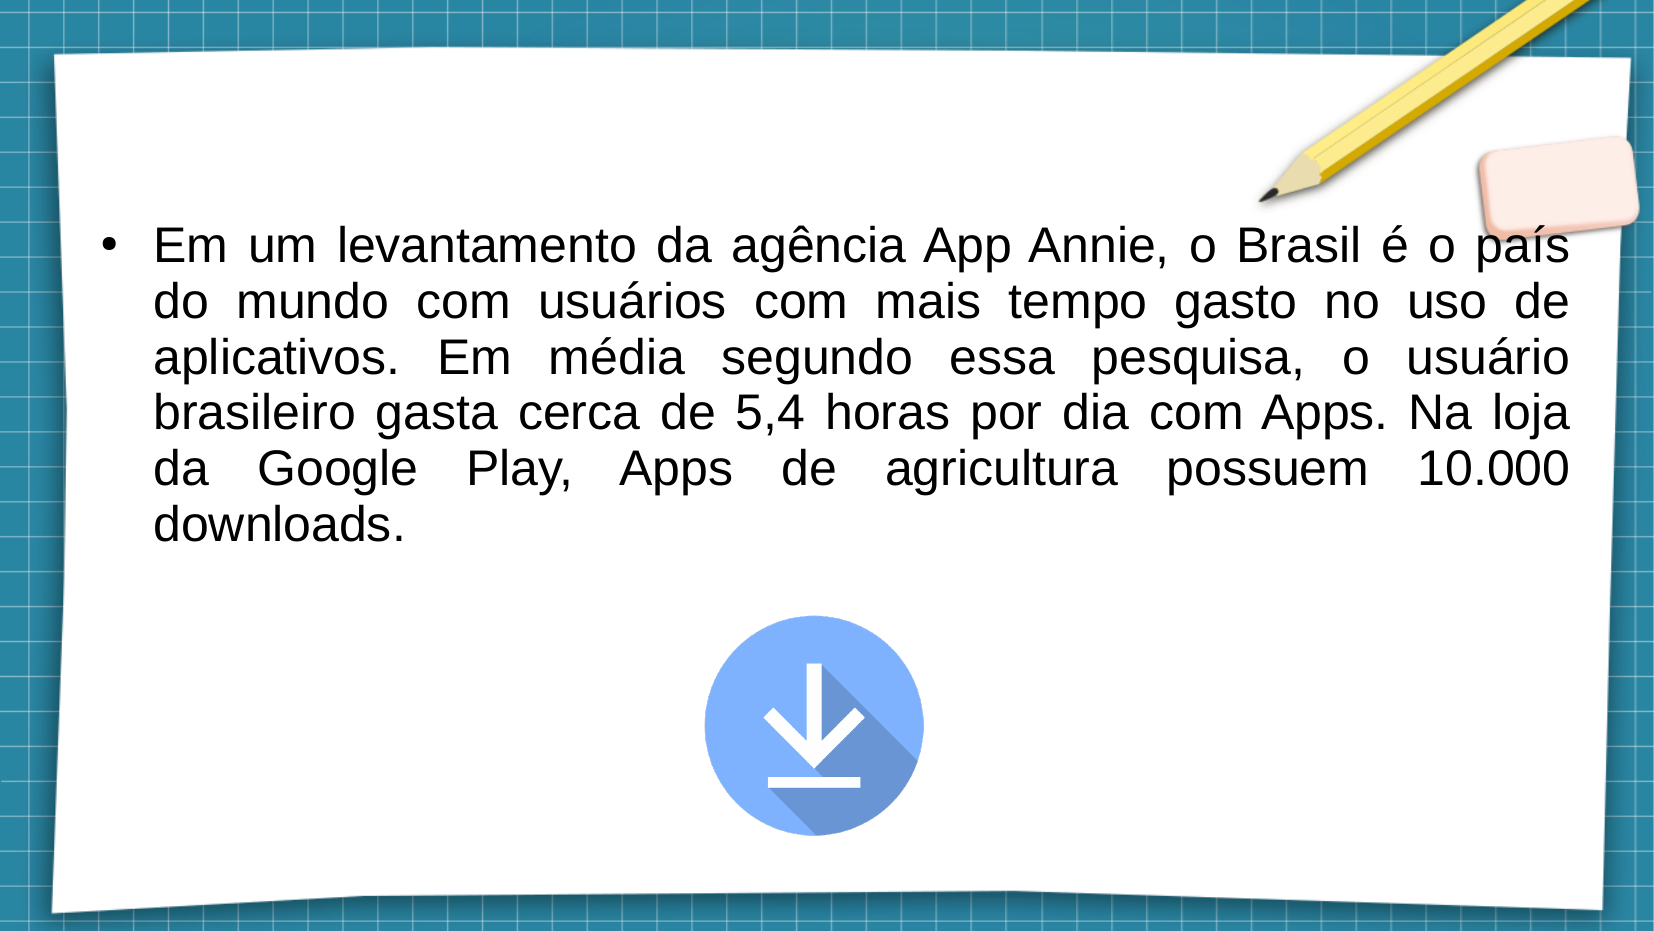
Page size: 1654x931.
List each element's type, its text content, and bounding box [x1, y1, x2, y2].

list Em um levantamento da agência App Annie, o Brasil é o país do mundo com usuários com mais tempo gasto no uso de aplicativos. Em média segundo essa pesquisa, o usuário brasileiro gasta cerca de 5,4 horas por dia com Apps. Na loja da Google Play, Apps de agricultura possuem 10.000 downloads. [82, 217, 1571, 758]
picture [0, 0, 1654, 931]
